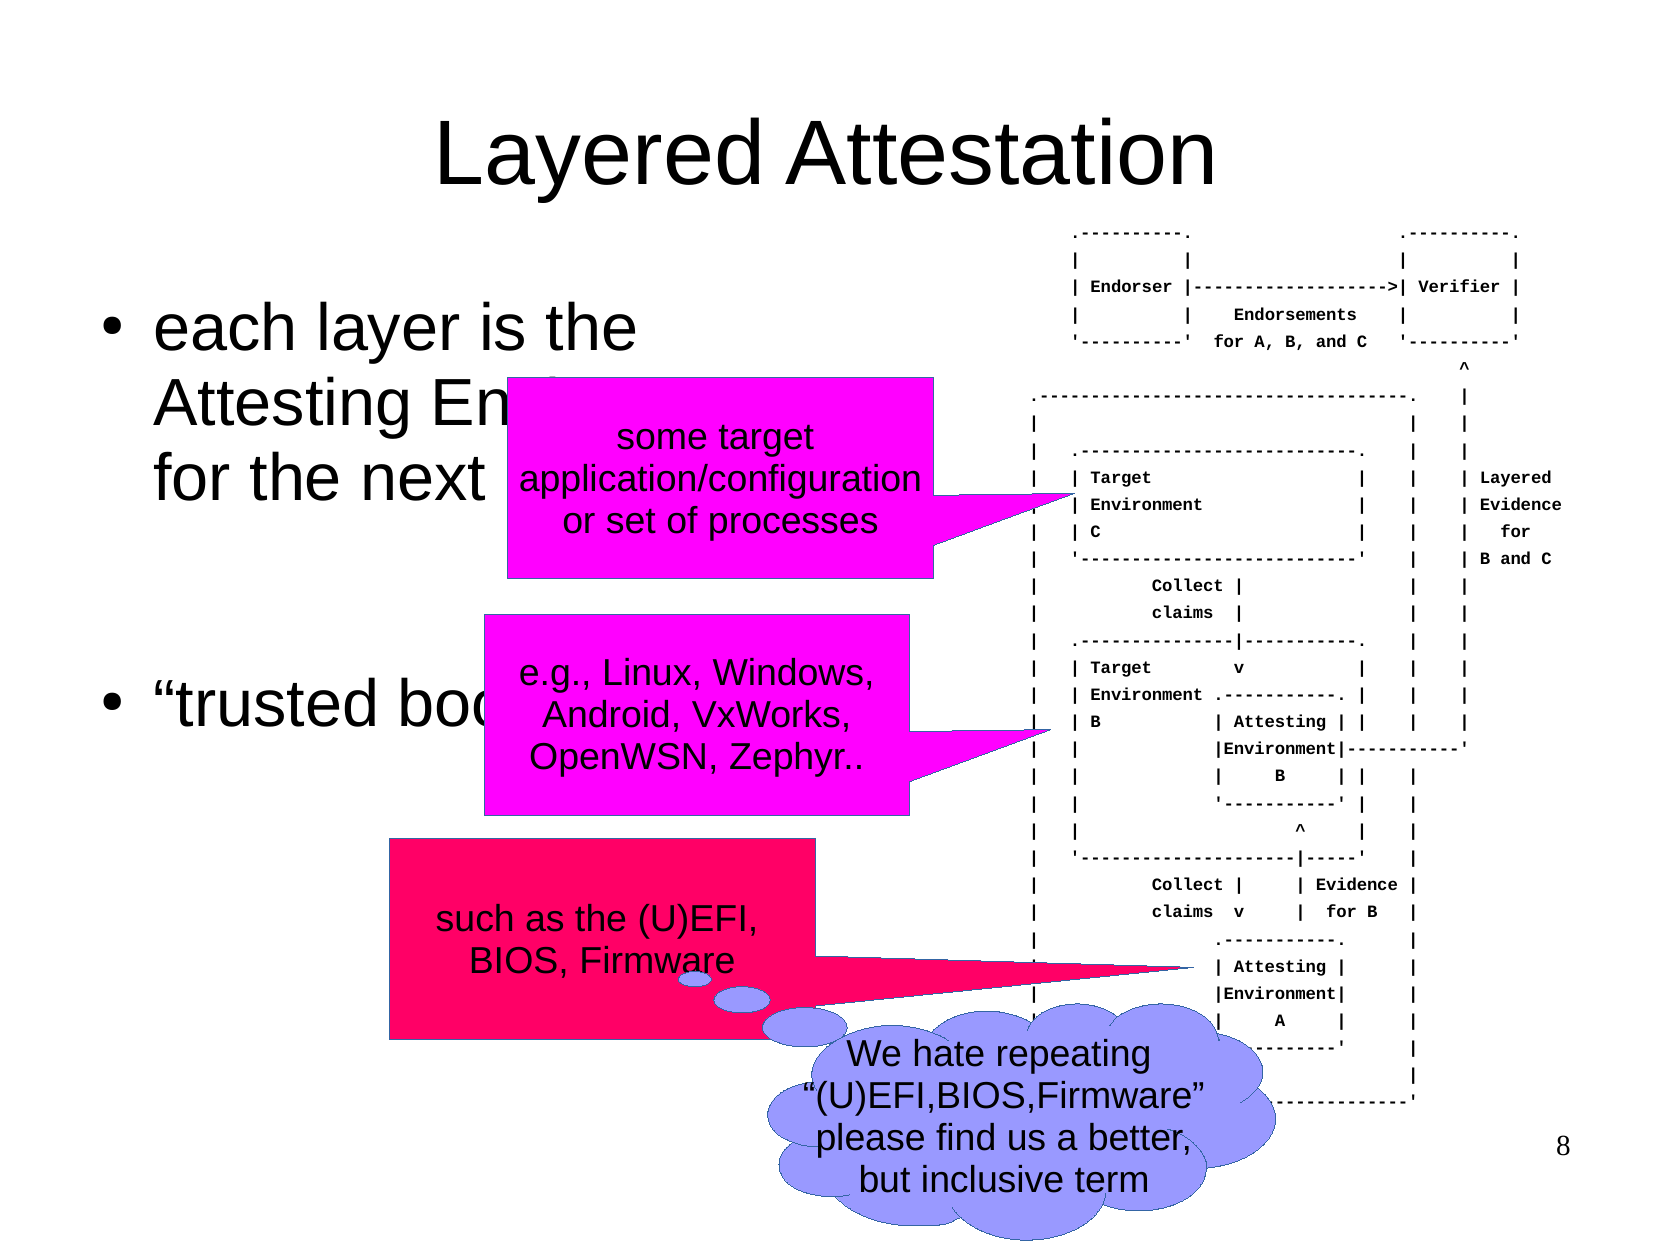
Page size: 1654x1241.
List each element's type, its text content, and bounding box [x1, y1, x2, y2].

text_box some target application/configuration or set of processes [507, 377, 1075, 579]
text_box such as the (U)EFI, BIOS, Firmware [389, 838, 1194, 1040]
list “trusted boot” [82, 665, 809, 1009]
text_box We hate repeating “(U)EFI,BIOS,Firmware” please find us a better, but inclusive term [762, 1003, 1276, 1241]
list .----------. .----------. | | | | | Endorser |------------------->| Verifier | | | Endorsements | | '----------' for A, B, and C '----------' ^ .------------------------------------. | | | | | .---------------------------. | | | | Target | | | Layered | | Environment | | | Evidence | | C | | | for | '---------------------------' | | B and C | Collect | | | | claims | | | | .---------------|-----------. | | | | Target v | | | | | Environment .-----------. | | | | | B | Attesting | | | | | | |Environment|-----------' | | | B | | | | | '-----------' | | | | ^ | | | '---------------------|-----' | | Collect | | Evidence | | claims v | for B | | .-----------. | | | Attesting | | | |Environment| | | | A | | | '-----------' | | | '------------------------------------' [916, 224, 1654, 1146]
title Layered Attestation [82, 49, 1571, 257]
list each layer is the Attesting Environment for the next layer [82, 290, 809, 634]
text_box e.g., Linux, Windows, Android, VxWorks, OpenWSN, Zephyr.. [484, 614, 1051, 816]
